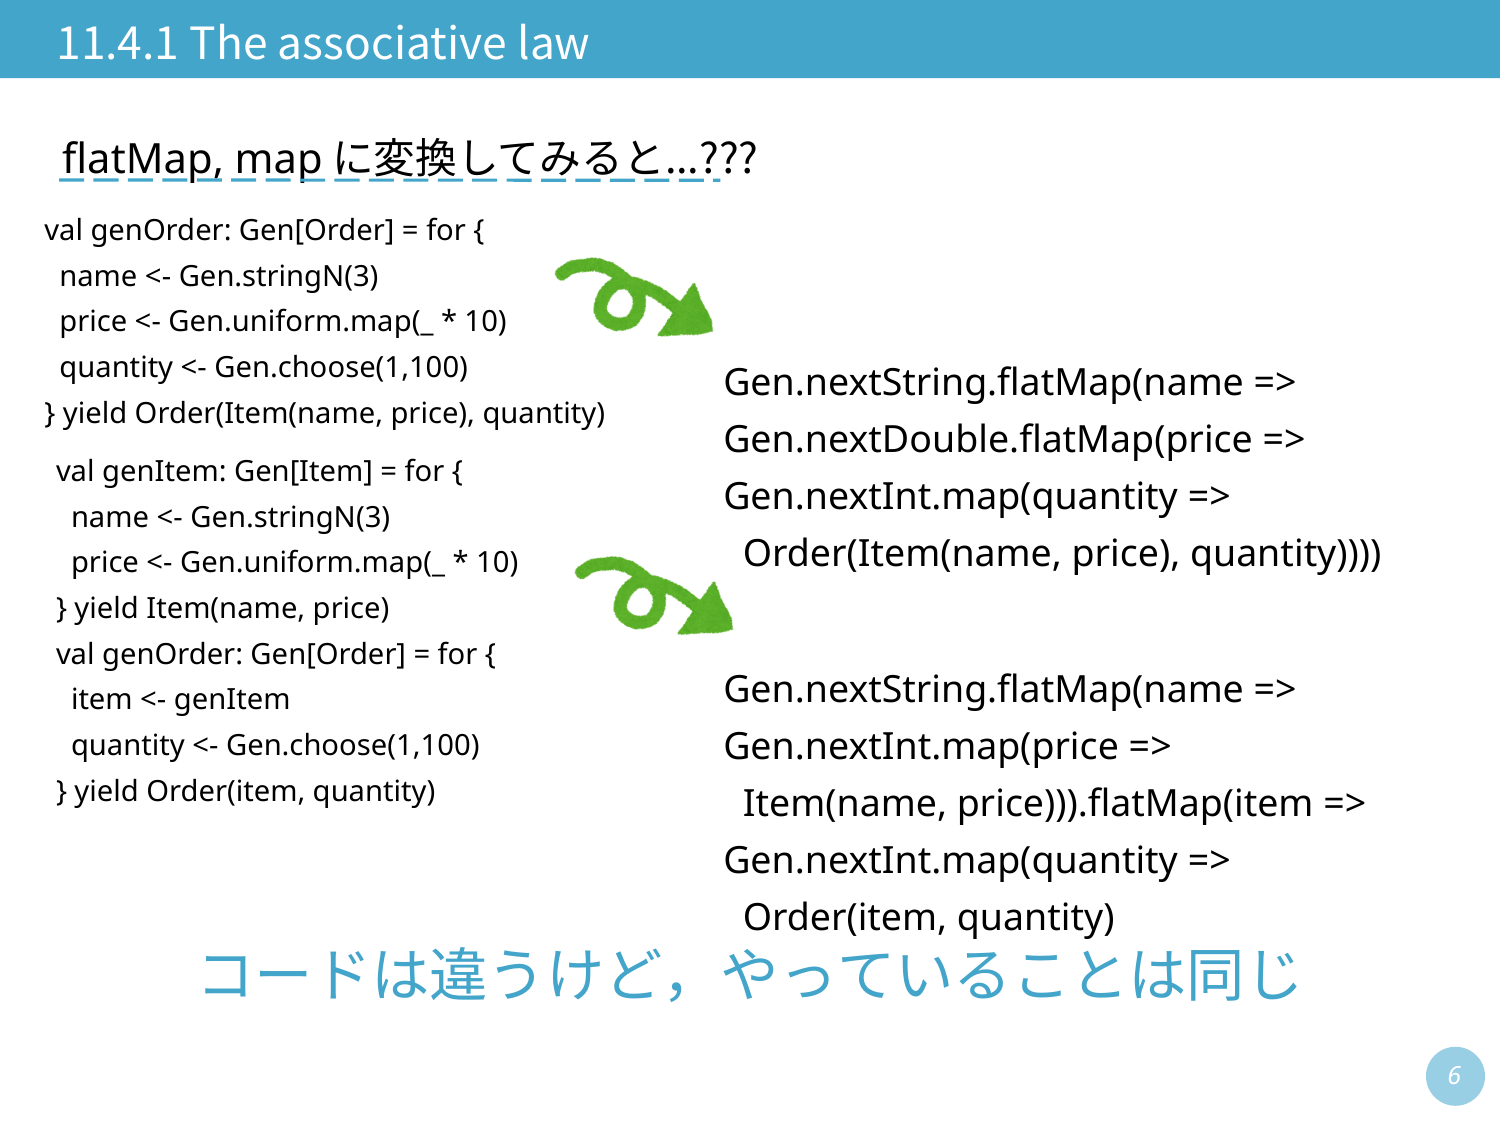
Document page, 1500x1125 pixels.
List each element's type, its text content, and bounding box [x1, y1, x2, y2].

title 11.4.1 The associative law [41, 7, 1392, 76]
slide_number <number> [1424, 1046, 1484, 1107]
text_box Gen.nextString.flatMap(name => Gen.nextInt.map(price => Item(name, price))).flatMap(item => Gen.nextInt.map(quantity => Order(item, quantity) [708, 655, 1453, 892]
text_box flatMap, map に変換してみると...??? [47, 118, 1441, 189]
text_box コードは違うけど，やっていることは同じ [124, 930, 1376, 1016]
picture [525, 200, 748, 393]
text_box val genOrder: Gen[Order] = for { name <- Gen.stringN(3) price <- Gen.uniform.map(_ * 10) quantity <- Gen.choose(1,100) } yield Order(Item(name, price), quantity) [29, 224, 691, 417]
text_box Gen.nextString.flatMap(name => Gen.nextDouble.flatMap(price => Gen.nextInt.map(quantity => Order(Item(name, price), quantity)))) [708, 348, 1495, 539]
picture [545, 499, 768, 691]
text_box val genItem: Gen[Item] = for { name <- Gen.stringN(3) price <- Gen.uniform.map(_ * 10) } yield Item(name, price) val genOrder: Gen[Order] = for { item <- genItem quantity <- Gen.choose(1,100) } yield Order(item, quantity) [41, 442, 588, 746]
